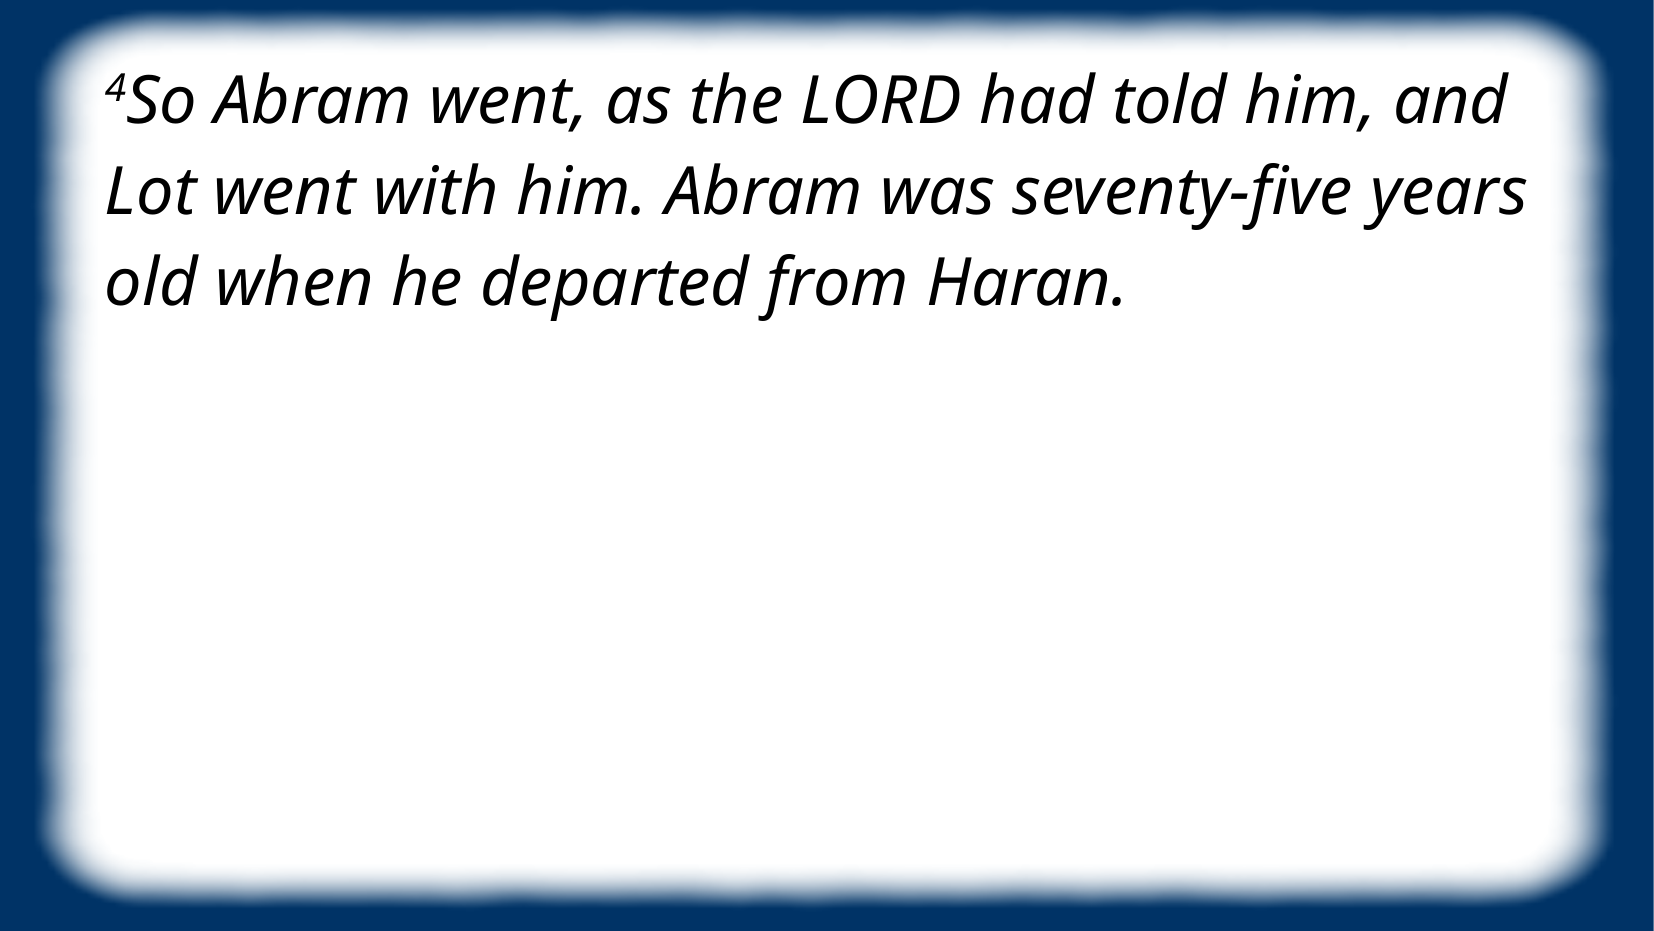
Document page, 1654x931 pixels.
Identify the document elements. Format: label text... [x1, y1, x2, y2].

picture [0, 0, 1654, 931]
text_box 4So Abram went, as the LORD had told him, and Lot went with him. Abram was seventy-five years old when he departed from Haran. [90, 45, 1561, 327]
